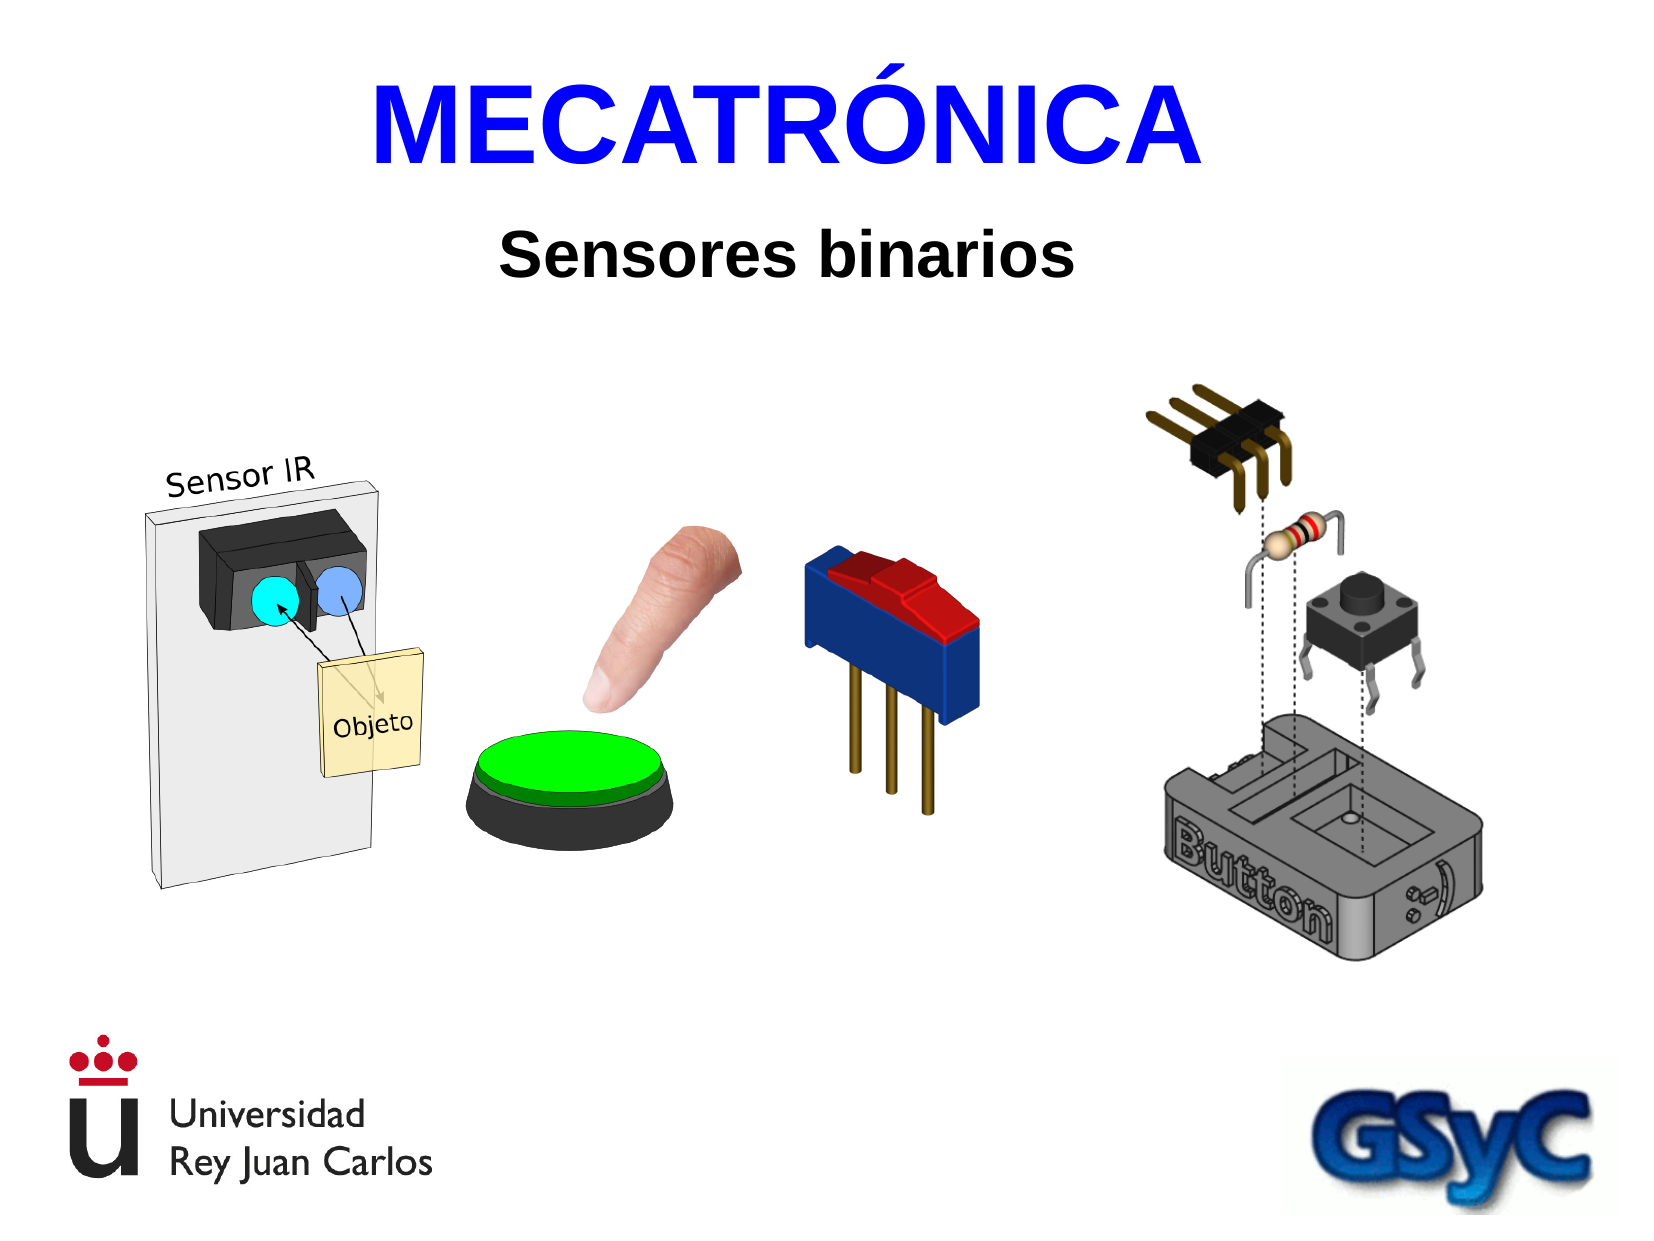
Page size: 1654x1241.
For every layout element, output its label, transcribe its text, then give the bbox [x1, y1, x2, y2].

title Sensores binarios [330, 211, 1246, 330]
picture [120, 438, 437, 901]
title MECATRÓNICA [45, 39, 1531, 211]
picture [783, 524, 1006, 826]
picture [1110, 370, 1504, 976]
picture [45, 1019, 451, 1197]
picture [462, 523, 751, 856]
picture [1282, 1059, 1621, 1216]
